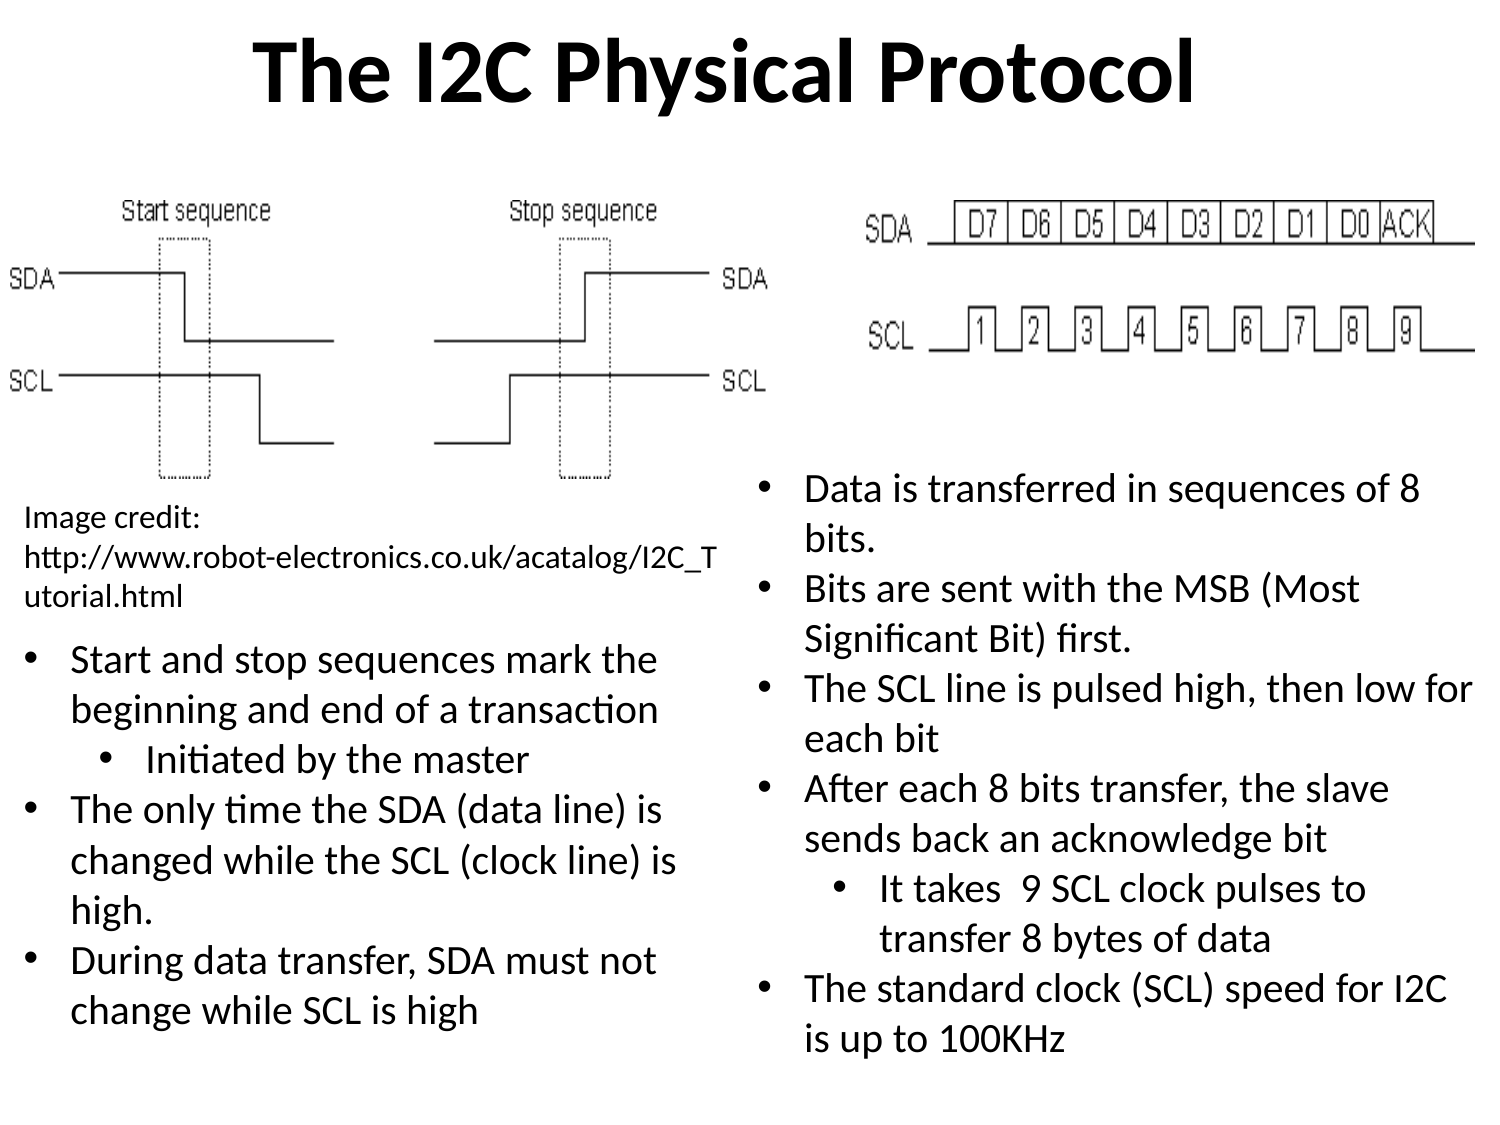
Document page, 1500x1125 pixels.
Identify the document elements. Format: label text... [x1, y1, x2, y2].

picture [9, 200, 769, 479]
text_box Start and stop sequences mark the beginning and end of a transaction Initiated by the master The only time the SDA (data line) is changed while the SCL (clock line) is high. During data transfer, SDA must not change while SCL is high [8, 624, 742, 1040]
title The I2C Physical Protocol [50, 0, 1400, 138]
text_box Image credit: http://www.robot-electronics.co.uk/acatalog/I2C_Tutorial.html [9, 487, 745, 623]
text_box Data is transferred in sequences of 8 bits. Bits are sent with the MSB (Most Significant Bit) first. The SCL line is pulsed high, then low for each bit After each 8 bits transfer, the slave sends back an acknowledge bit It takes 9 SCL clock pulses to transfer 8 bytes of data The standard clock (SCL) speed for I2C is up to 100KHz [742, 453, 1493, 1069]
picture [865, 200, 1475, 355]
